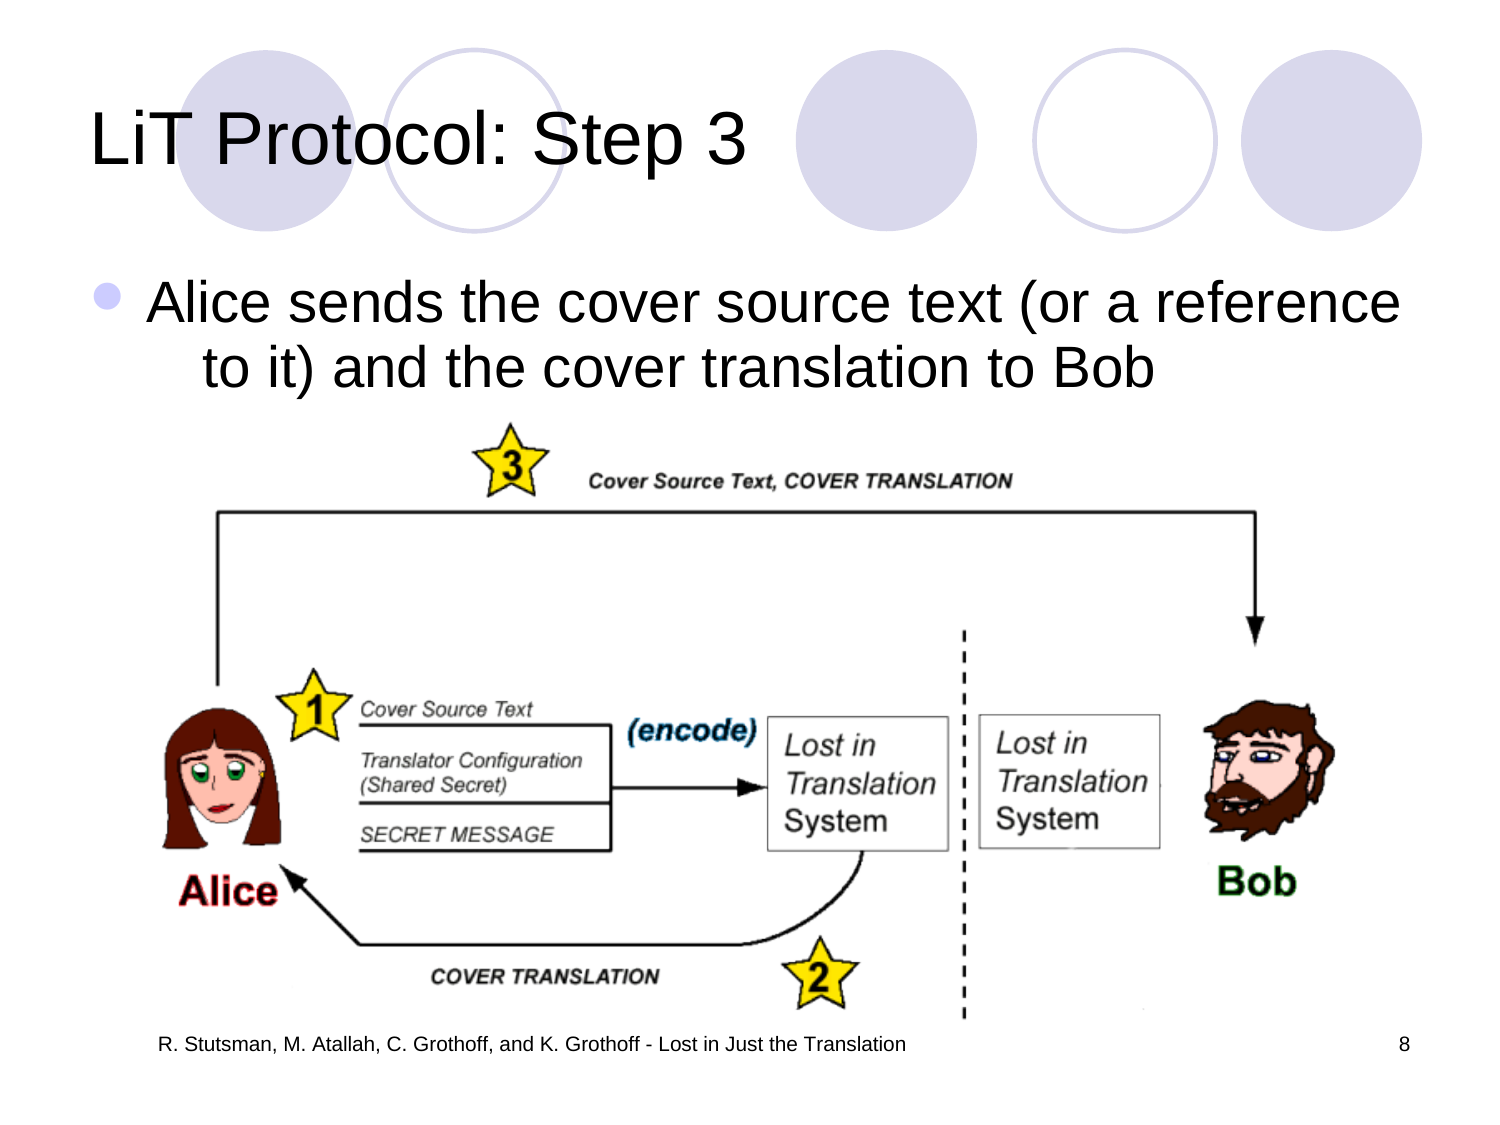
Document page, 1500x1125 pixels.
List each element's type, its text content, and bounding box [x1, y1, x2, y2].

title LiT Protocol: Step 3 [75, 45, 1426, 233]
picture [129, 420, 1412, 1032]
list Alice sends the cover source text (or a reference to it) and the cover translation to Bob [75, 262, 1426, 622]
